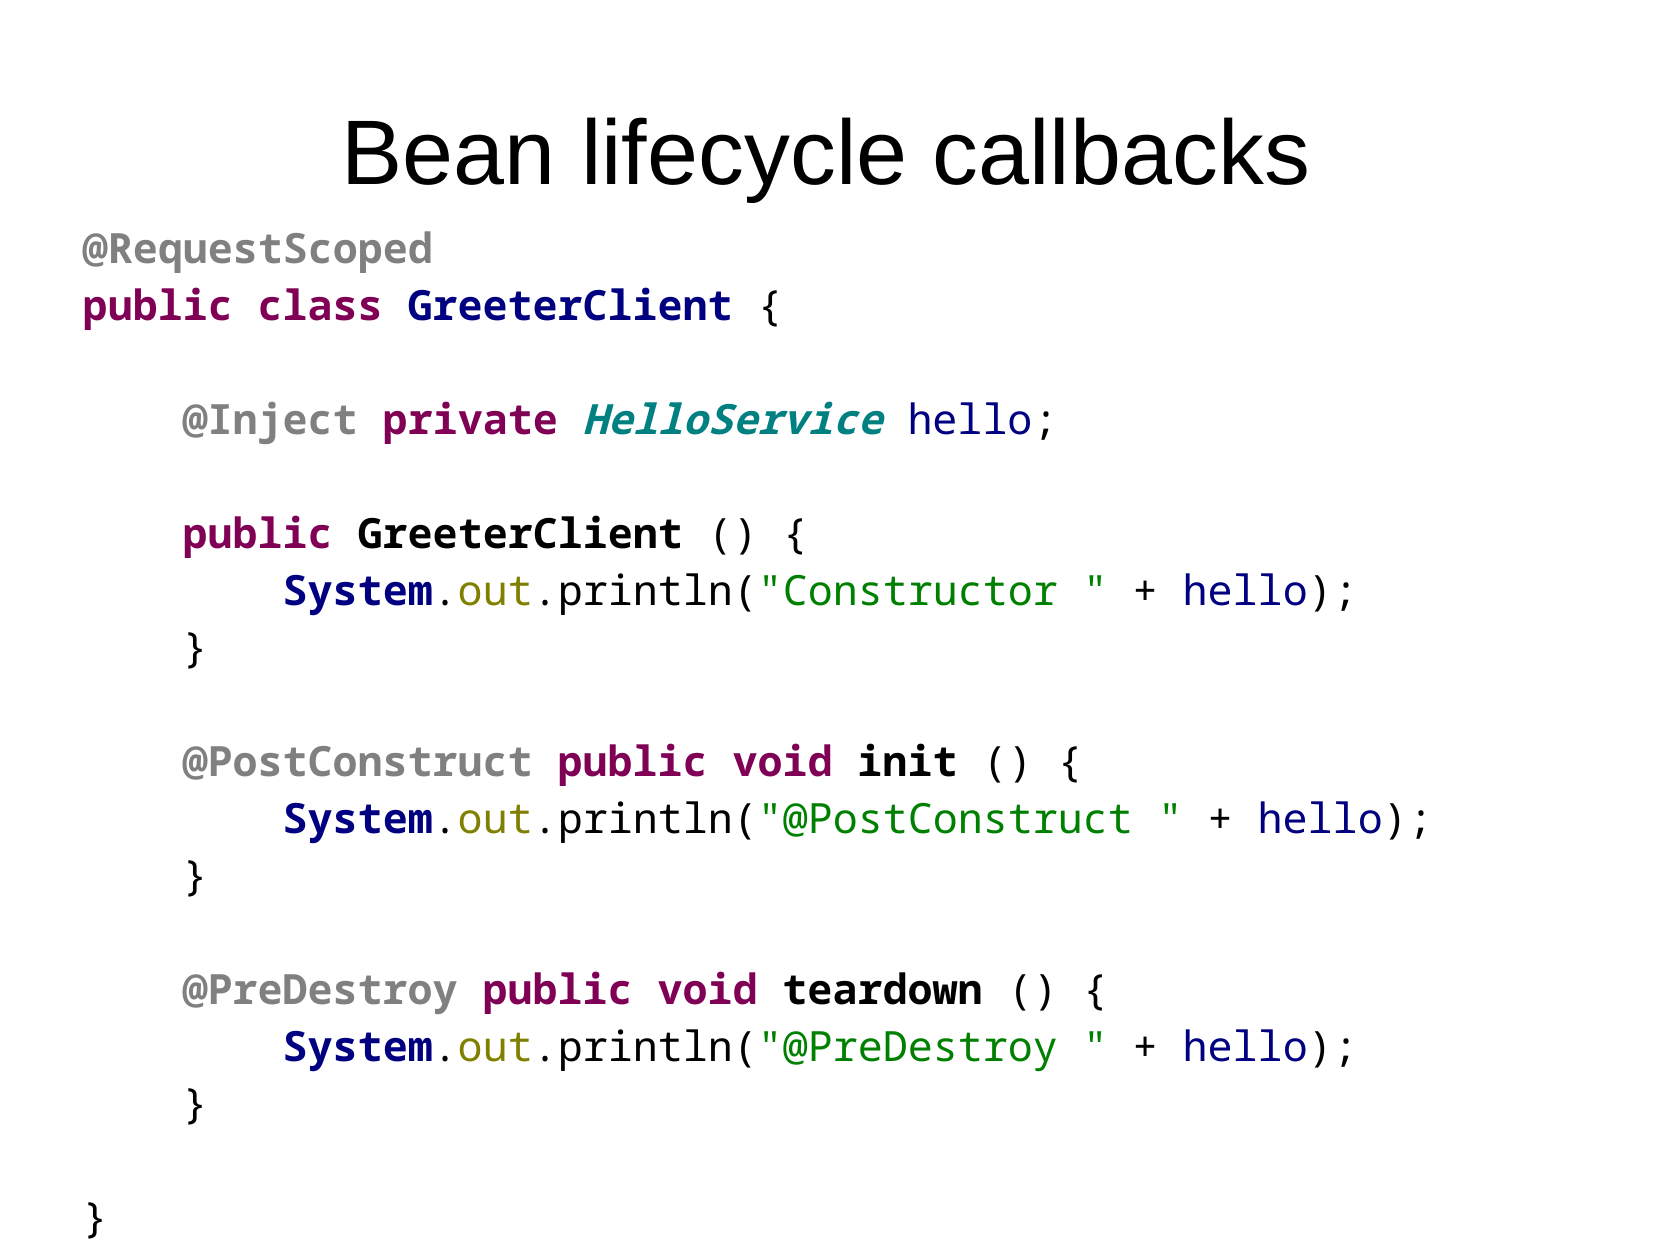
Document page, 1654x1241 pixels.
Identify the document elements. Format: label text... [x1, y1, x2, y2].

list @RequestScoped public class GreeterClient { @Inject private HelloService hello; public GreeterClient () { System.out.println("Constructor " + hello); } @PostConstruct public void init () { System.out.println("@PostConstruct " + hello); } @PreDestroy public void teardown () { System.out.println("@PreDestroy " + hello); } } [82, 290, 1571, 1173]
title Bean lifecycle callbacks [82, 49, 1571, 257]
